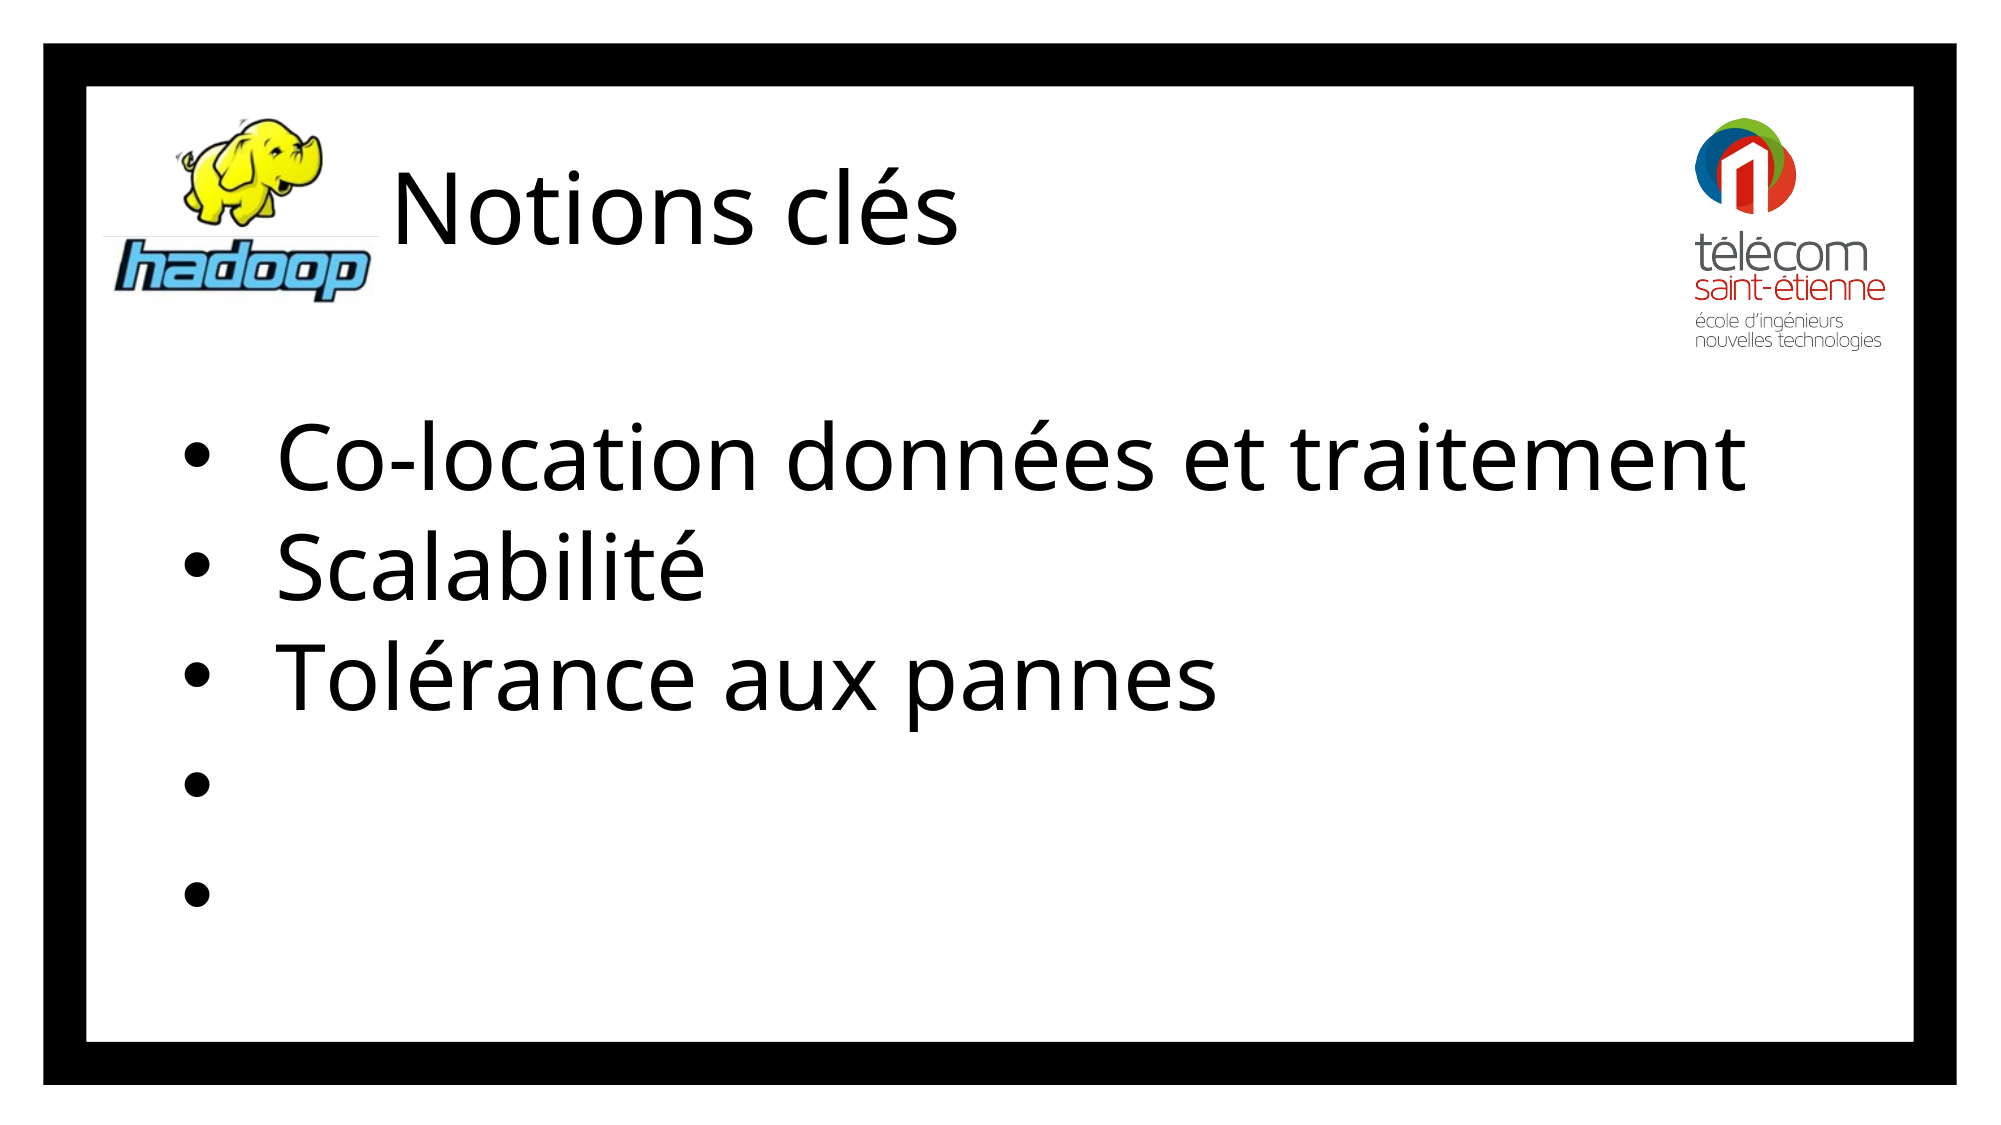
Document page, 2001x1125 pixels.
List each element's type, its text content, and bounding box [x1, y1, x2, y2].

text_box Co-location données et traitement Scalabilité Tolérance aux pannes [166, 391, 1849, 1119]
picture [103, 118, 380, 305]
picture [1695, 118, 1885, 351]
title Notions clés [380, 138, 1849, 304]
picture [1715, 134, 1730, 138]
